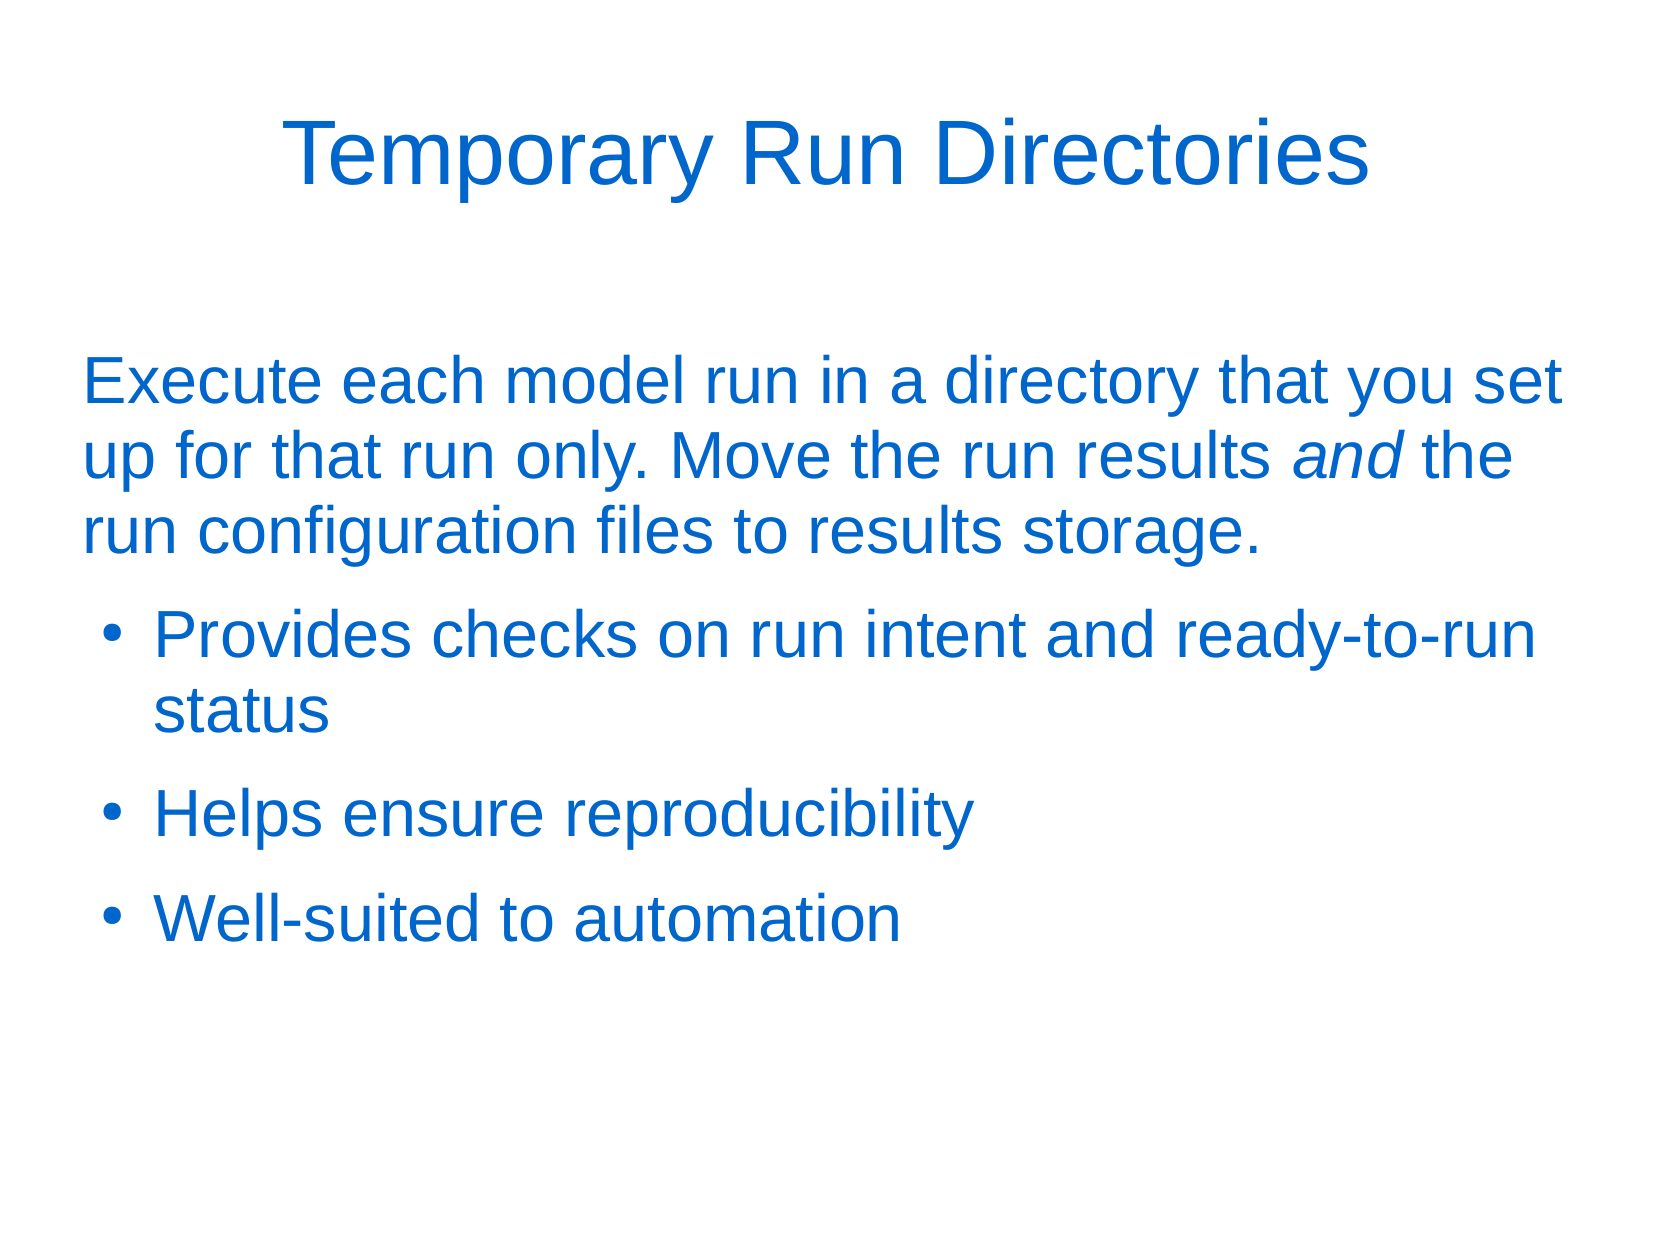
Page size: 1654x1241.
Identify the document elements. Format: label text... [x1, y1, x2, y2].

title Temporary Run Directories [82, 49, 1571, 257]
list Execute each model run in a directory that you set up for that run only. Move the run results and the run configuration files to results storage. Provides checks on run intent and ready-to-run status Helps ensure reproducibility Well-suited to automation [82, 343, 1571, 1134]
